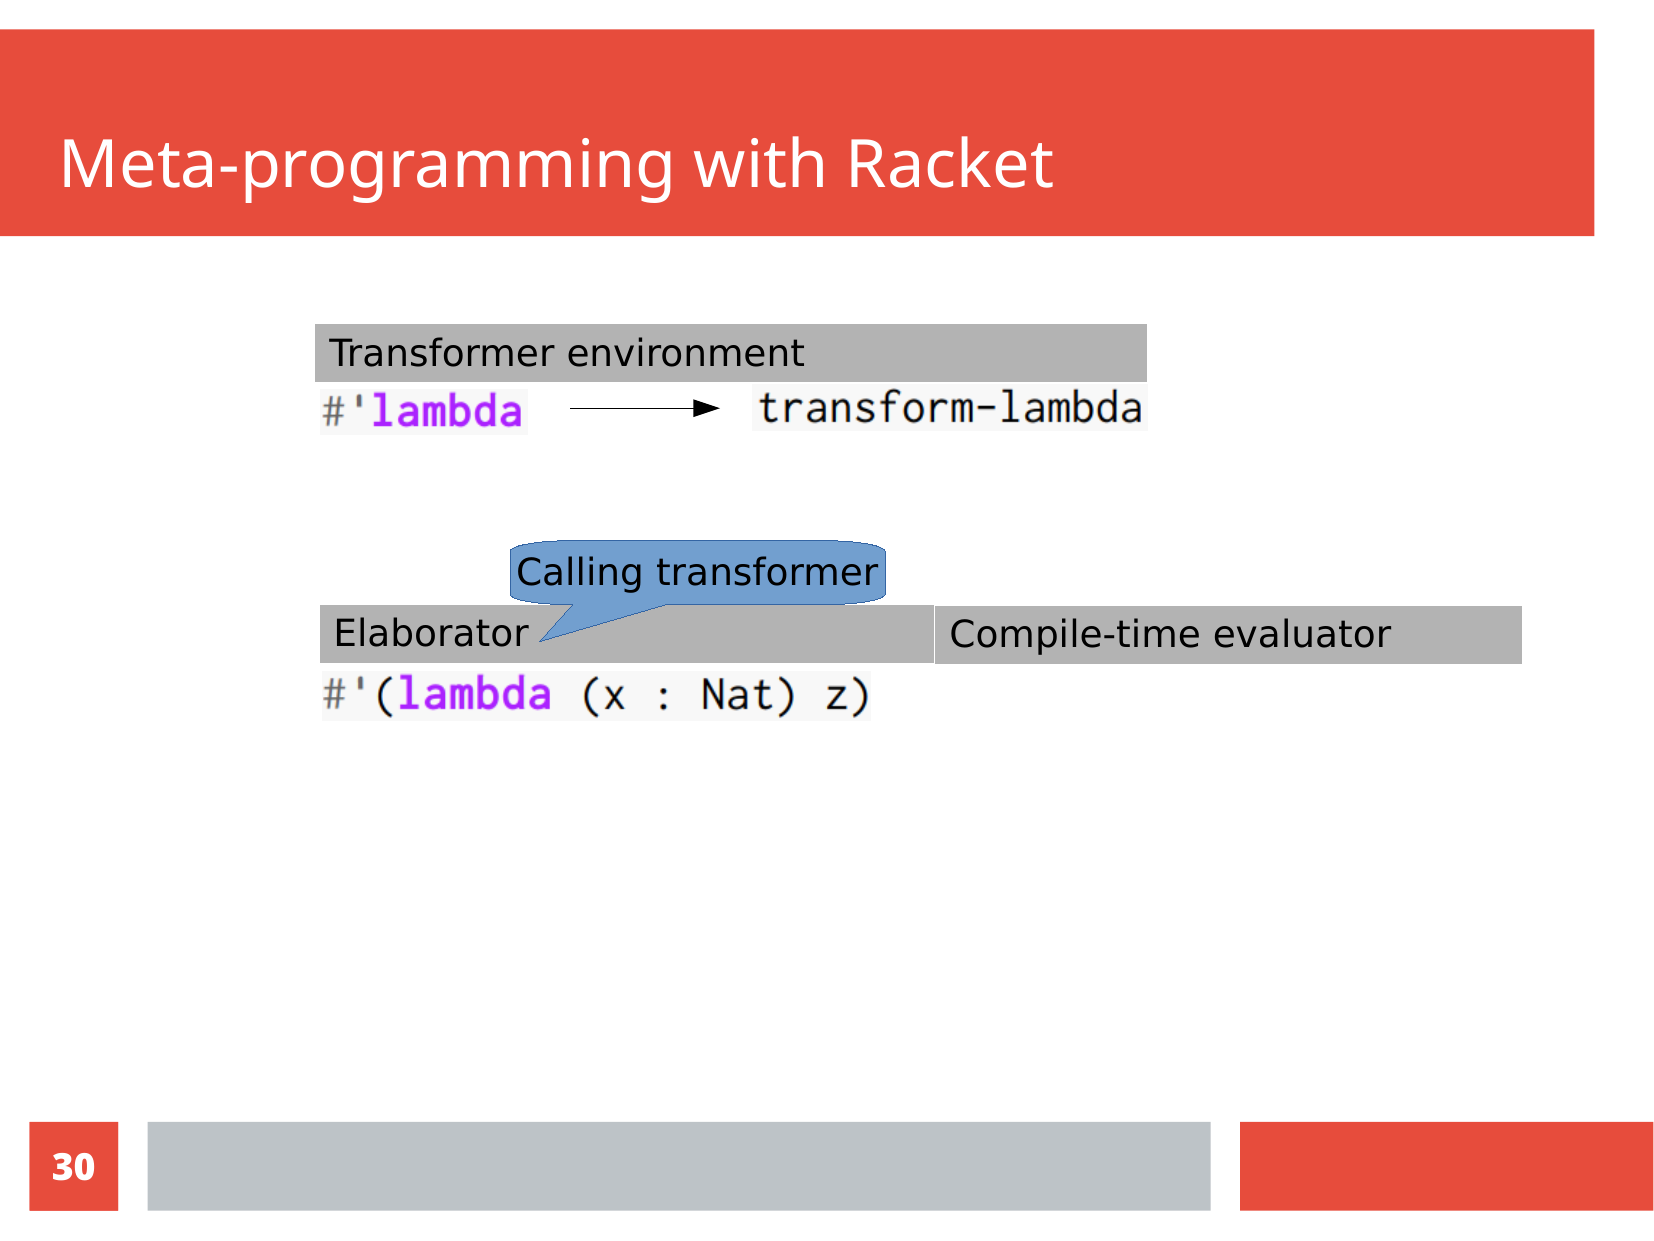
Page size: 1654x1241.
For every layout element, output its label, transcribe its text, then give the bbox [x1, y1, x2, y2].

table_cell [320, 664, 735, 729]
table_cell [732, 383, 1147, 449]
picture [320, 389, 528, 436]
table_cell [315, 383, 731, 449]
table_header Compile-time evaluator [935, 606, 1522, 664]
table_cell [736, 664, 934, 729]
picture [322, 671, 871, 722]
table_header Elaborator [320, 605, 934, 663]
title Meta-programming with Racket [59, 59, 1595, 207]
text_box Calling transformer [510, 540, 886, 642]
table_cell [935, 665, 1522, 828]
picture [752, 384, 1148, 431]
table_header Transformer environment [315, 324, 1147, 382]
